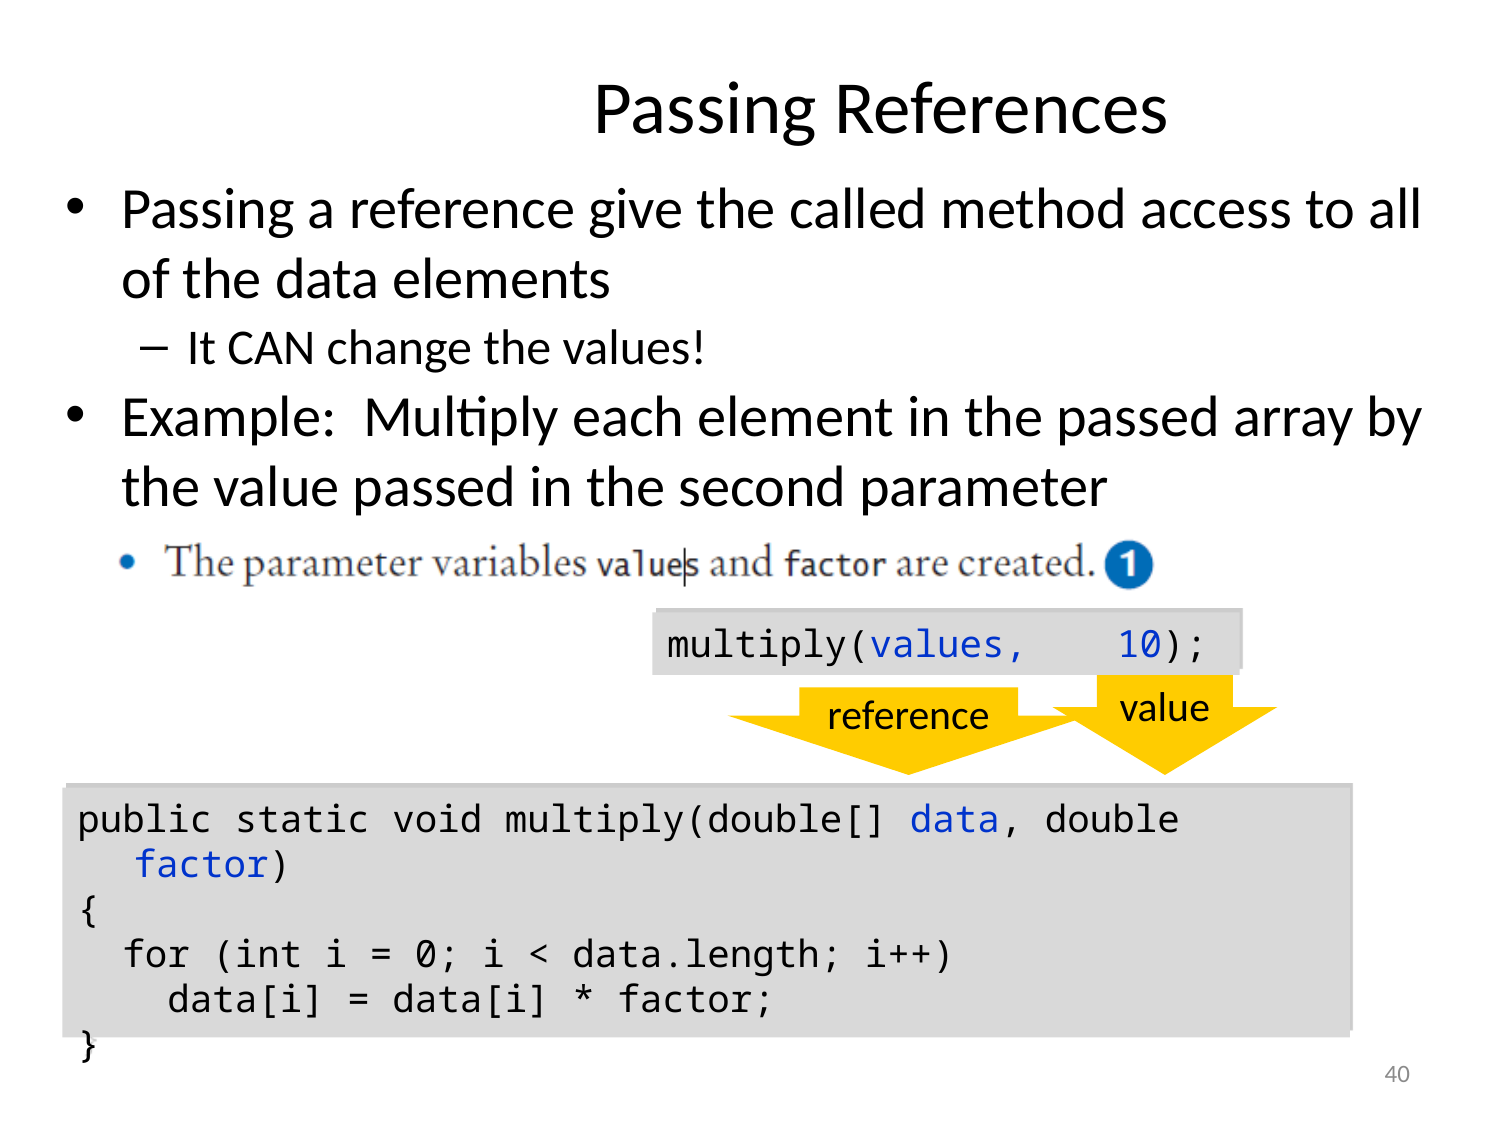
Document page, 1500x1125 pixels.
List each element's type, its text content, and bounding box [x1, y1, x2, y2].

slide_number <number> [1074, 1042, 1425, 1103]
list Passing a reference give the called method access to all of the data elements It CAN change the values! Example: Multiply each element in the passed array by the value passed in the second parameter [50, 162, 1463, 663]
text_box public static void multiply(double[] data, double factor) { for (int i = 0; i < data.length; i++) data[i] = data[i] * factor; } [62, 787, 1350, 1038]
text_box value [1052, 675, 1278, 775]
title Passing References [287, 45, 1475, 163]
text_box multiply(values, 10); [652, 612, 1240, 675]
picture [102, 529, 1165, 601]
text_box reference [727, 687, 1074, 775]
